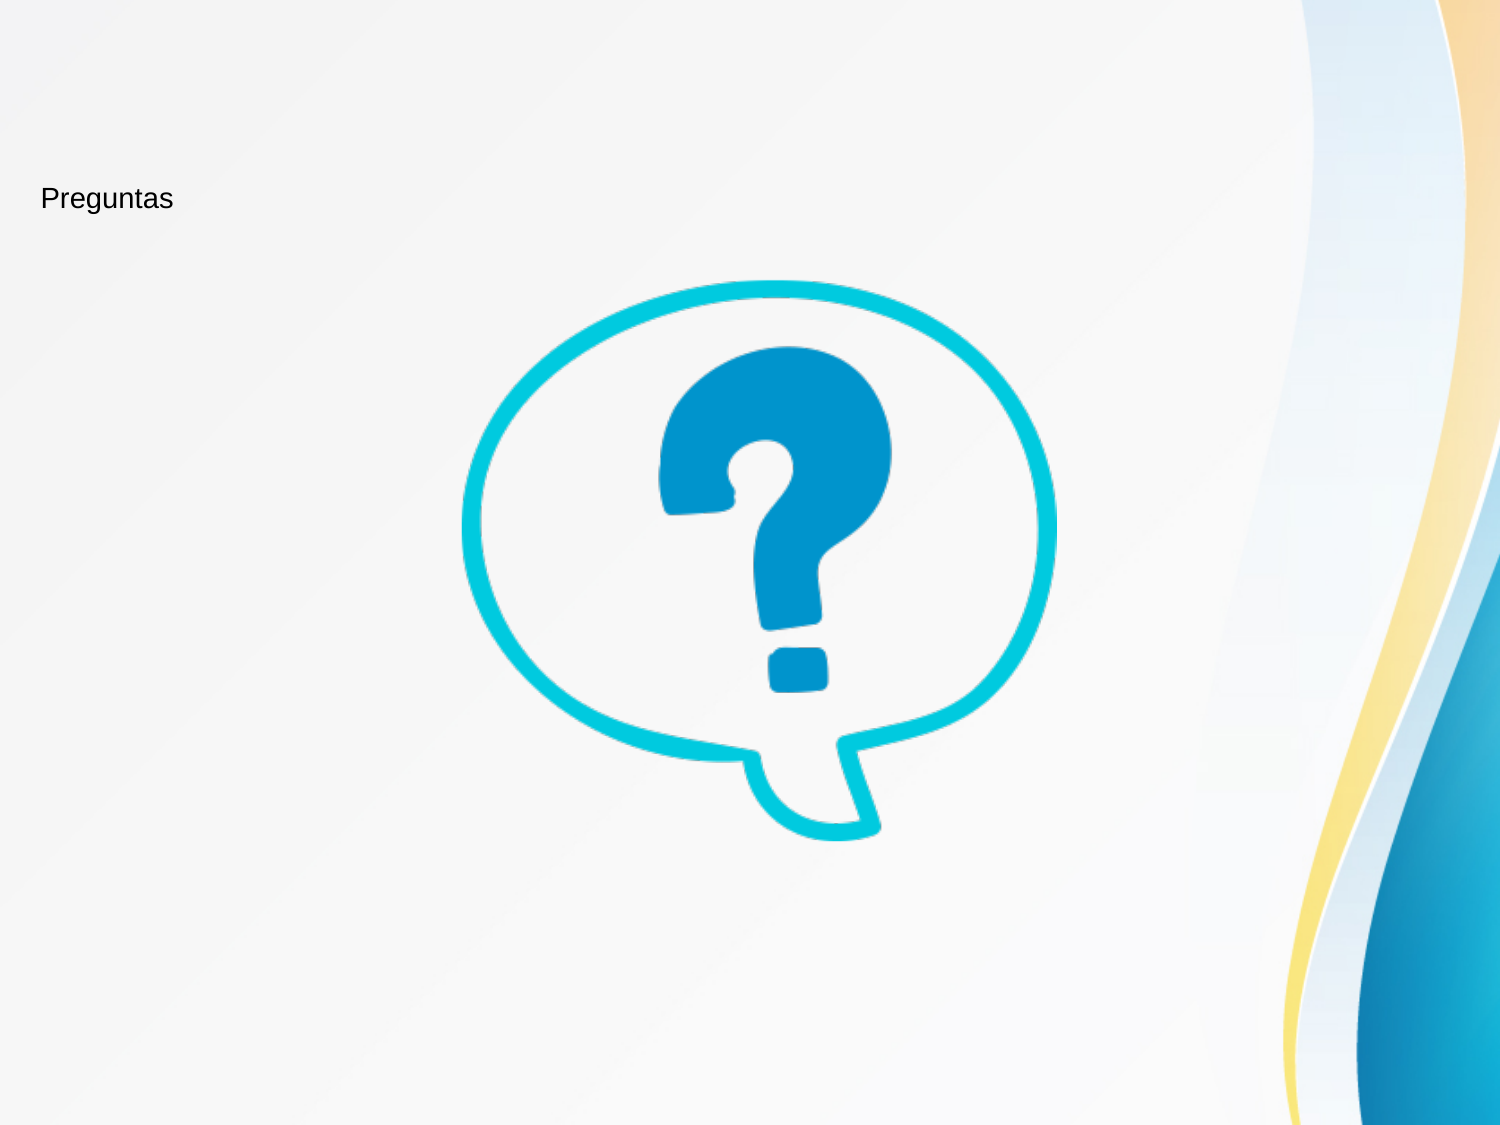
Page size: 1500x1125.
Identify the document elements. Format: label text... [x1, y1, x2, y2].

list Preguntas [29, 173, 1471, 232]
picture [0, 0, 1500, 1125]
